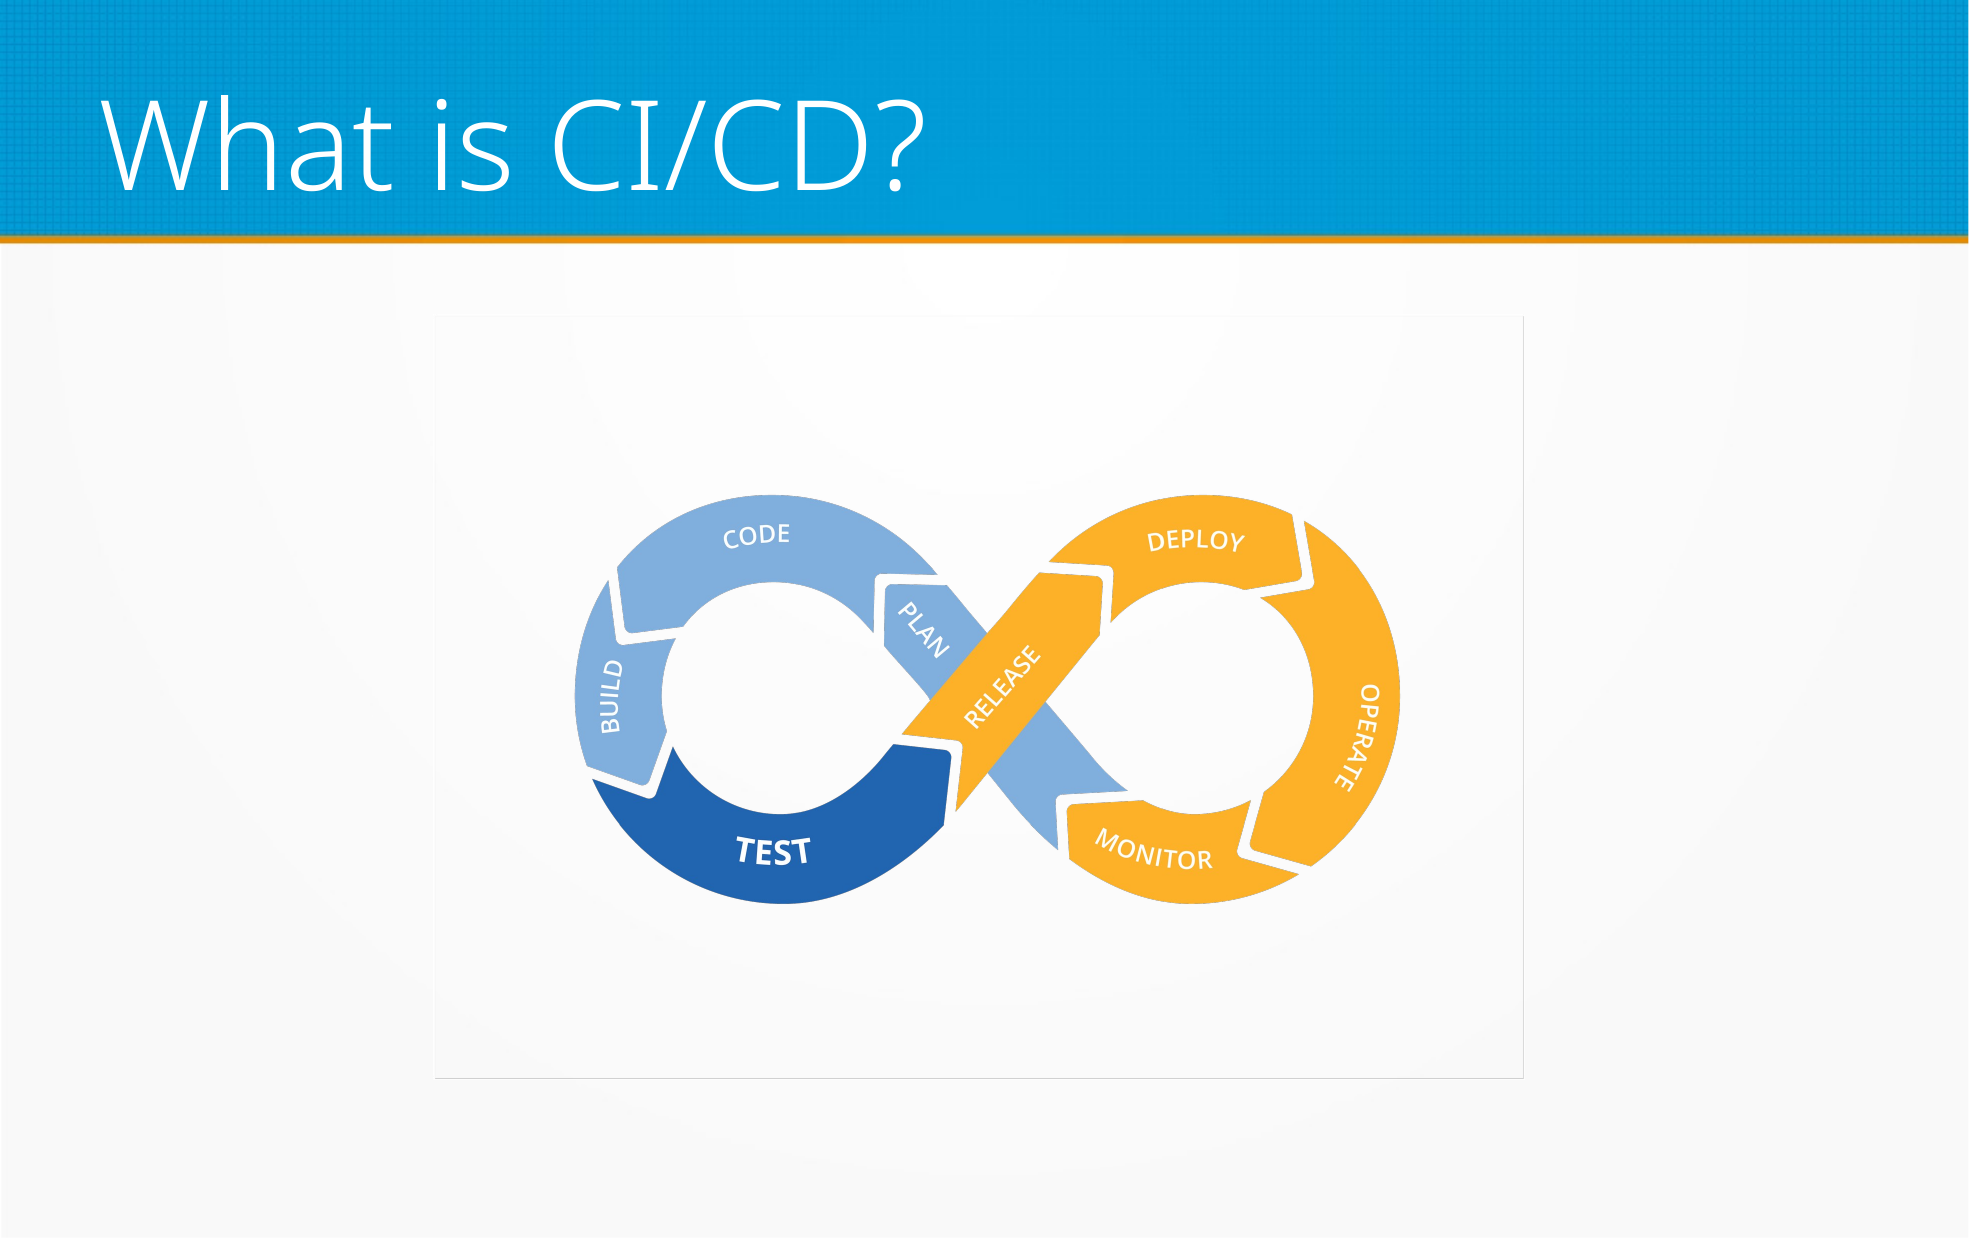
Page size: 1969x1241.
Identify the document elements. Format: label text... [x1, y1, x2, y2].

title What is CI/CD? [98, 19, 1870, 227]
picture [0, 233, 1969, 1241]
